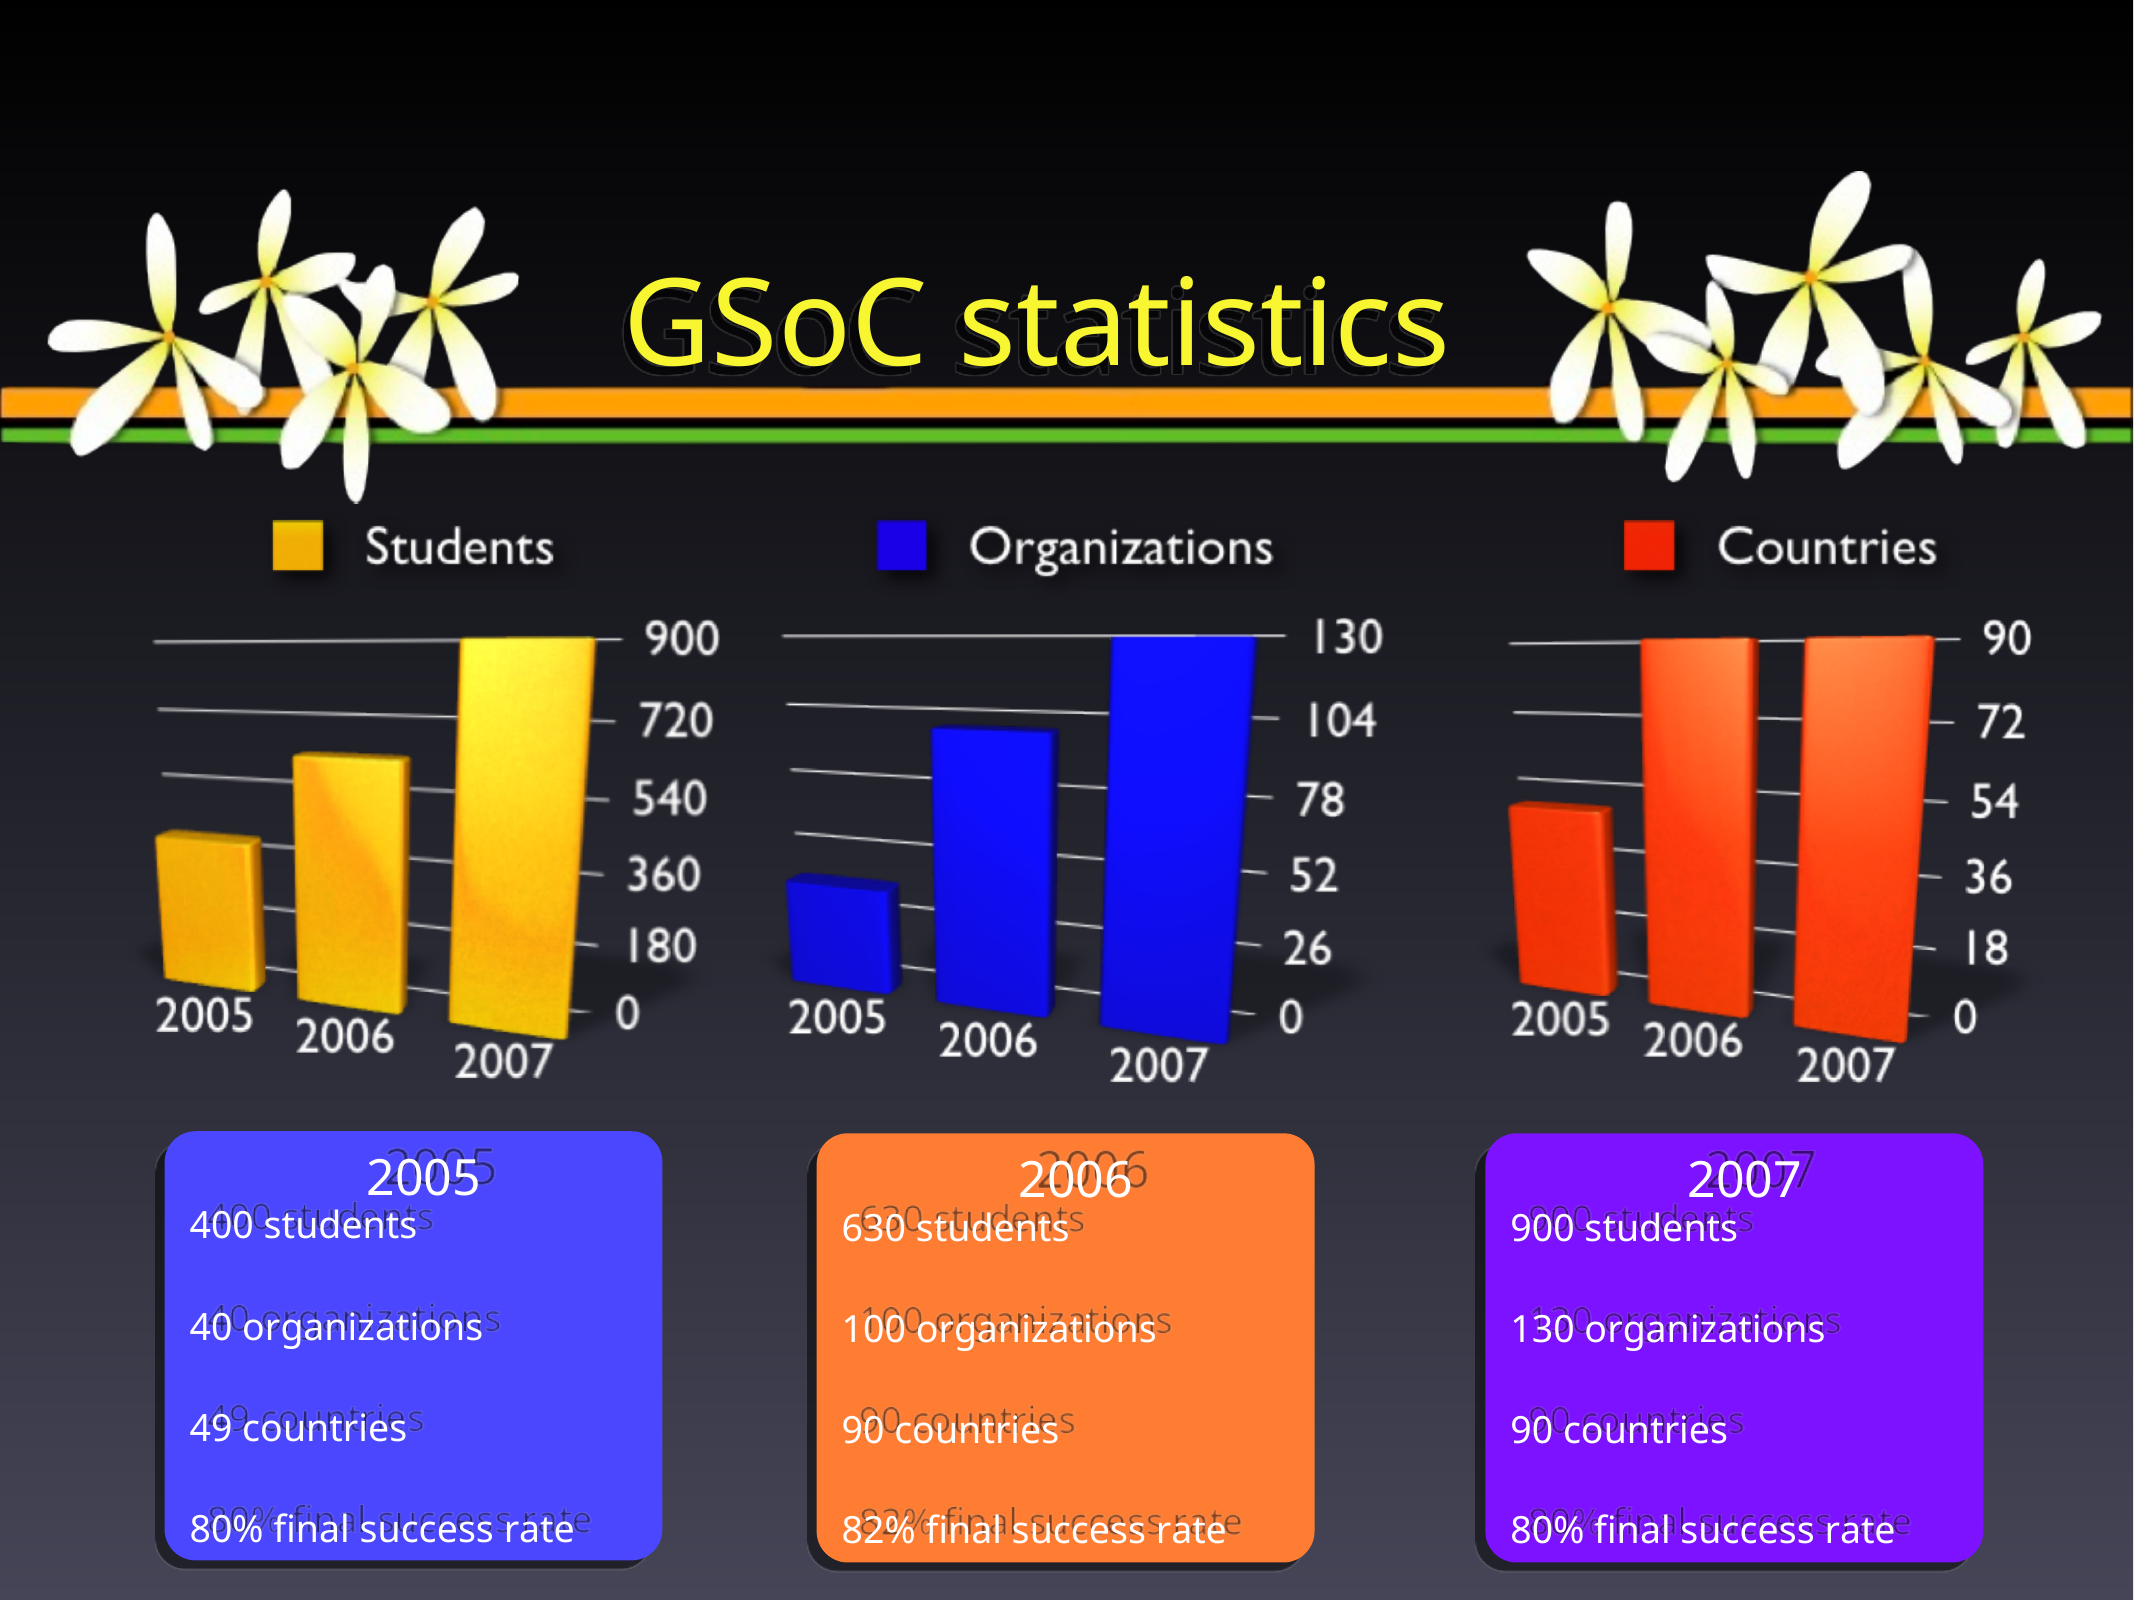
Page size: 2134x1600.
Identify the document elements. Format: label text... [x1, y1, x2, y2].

text_box [1485, 1133, 1984, 1562]
text_box 630 students 100 organizations 90 countries 82% final success rate [841, 1177, 1290, 1580]
picture [1477, 171, 2133, 1084]
text_box 2006 [1018, 1143, 1134, 1213]
text_box [164, 1131, 663, 1560]
picture [759, 468, 1384, 1084]
title GSoC statistics [179, 118, 1896, 519]
text_box 900 students 130 organizations 90 countries 80% final success rate [1510, 1177, 1959, 1580]
text_box 2007 [1687, 1143, 1802, 1213]
picture [0, 171, 720, 1080]
text_box 400 students 40 organizations 49 countries 80% final success rate [189, 1175, 638, 1578]
text_box 2005 [366, 1141, 481, 1211]
text_box [816, 1133, 1315, 1562]
